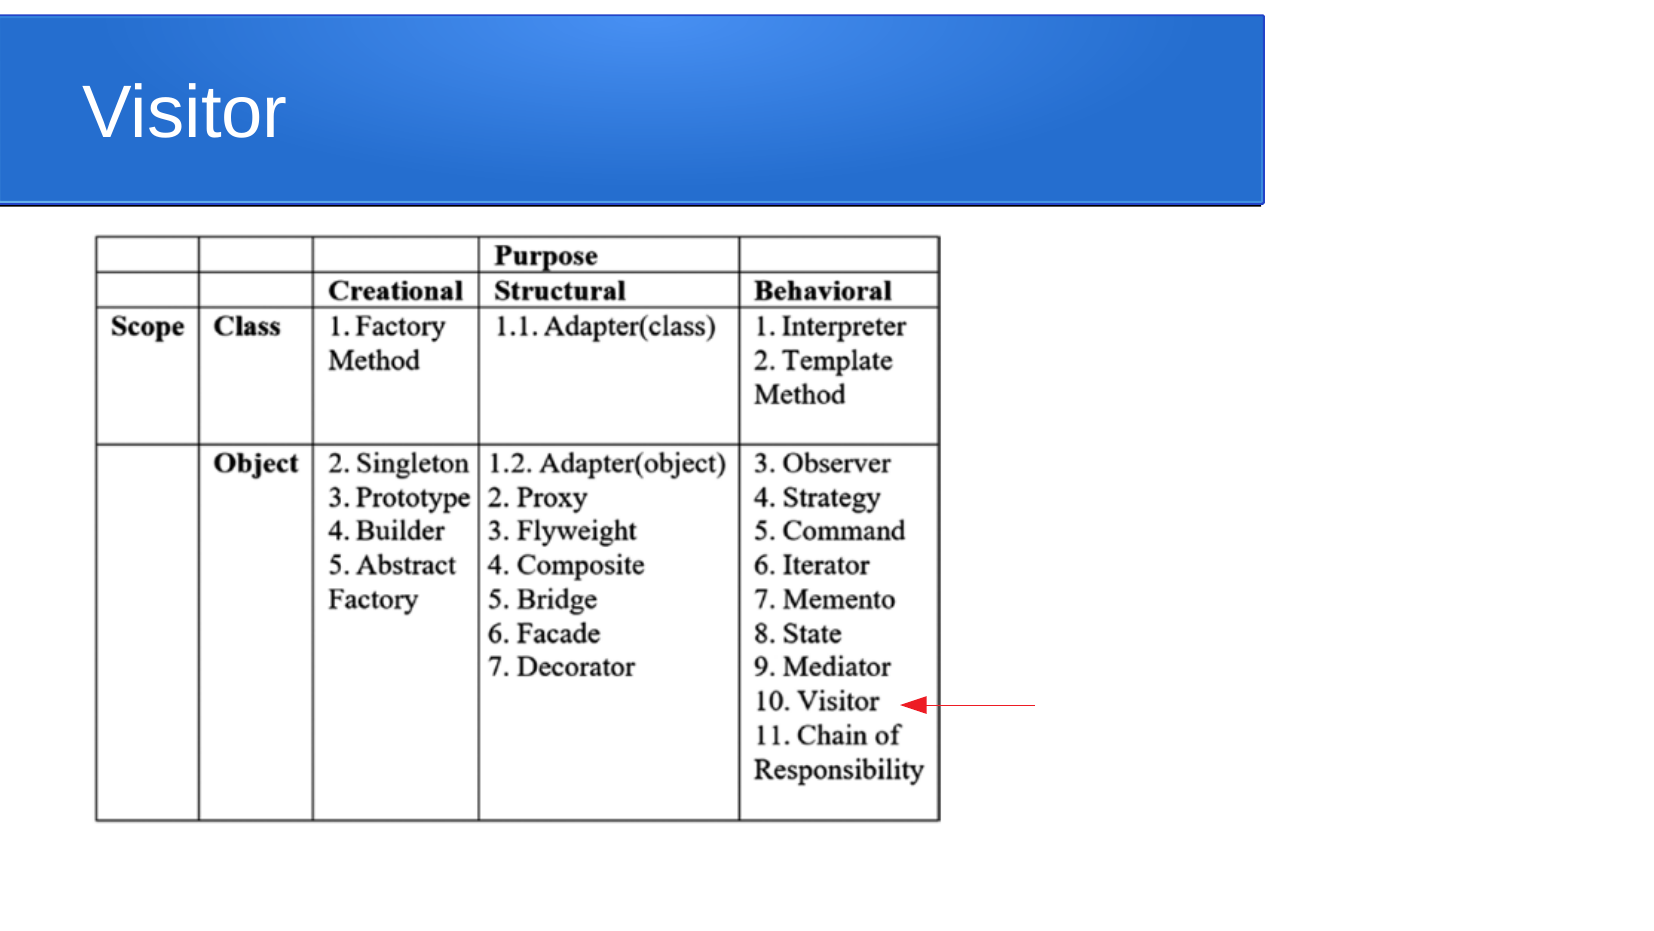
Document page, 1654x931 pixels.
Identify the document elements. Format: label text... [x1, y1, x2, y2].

picture [90, 229, 944, 826]
title Visitor [82, 35, 1235, 189]
